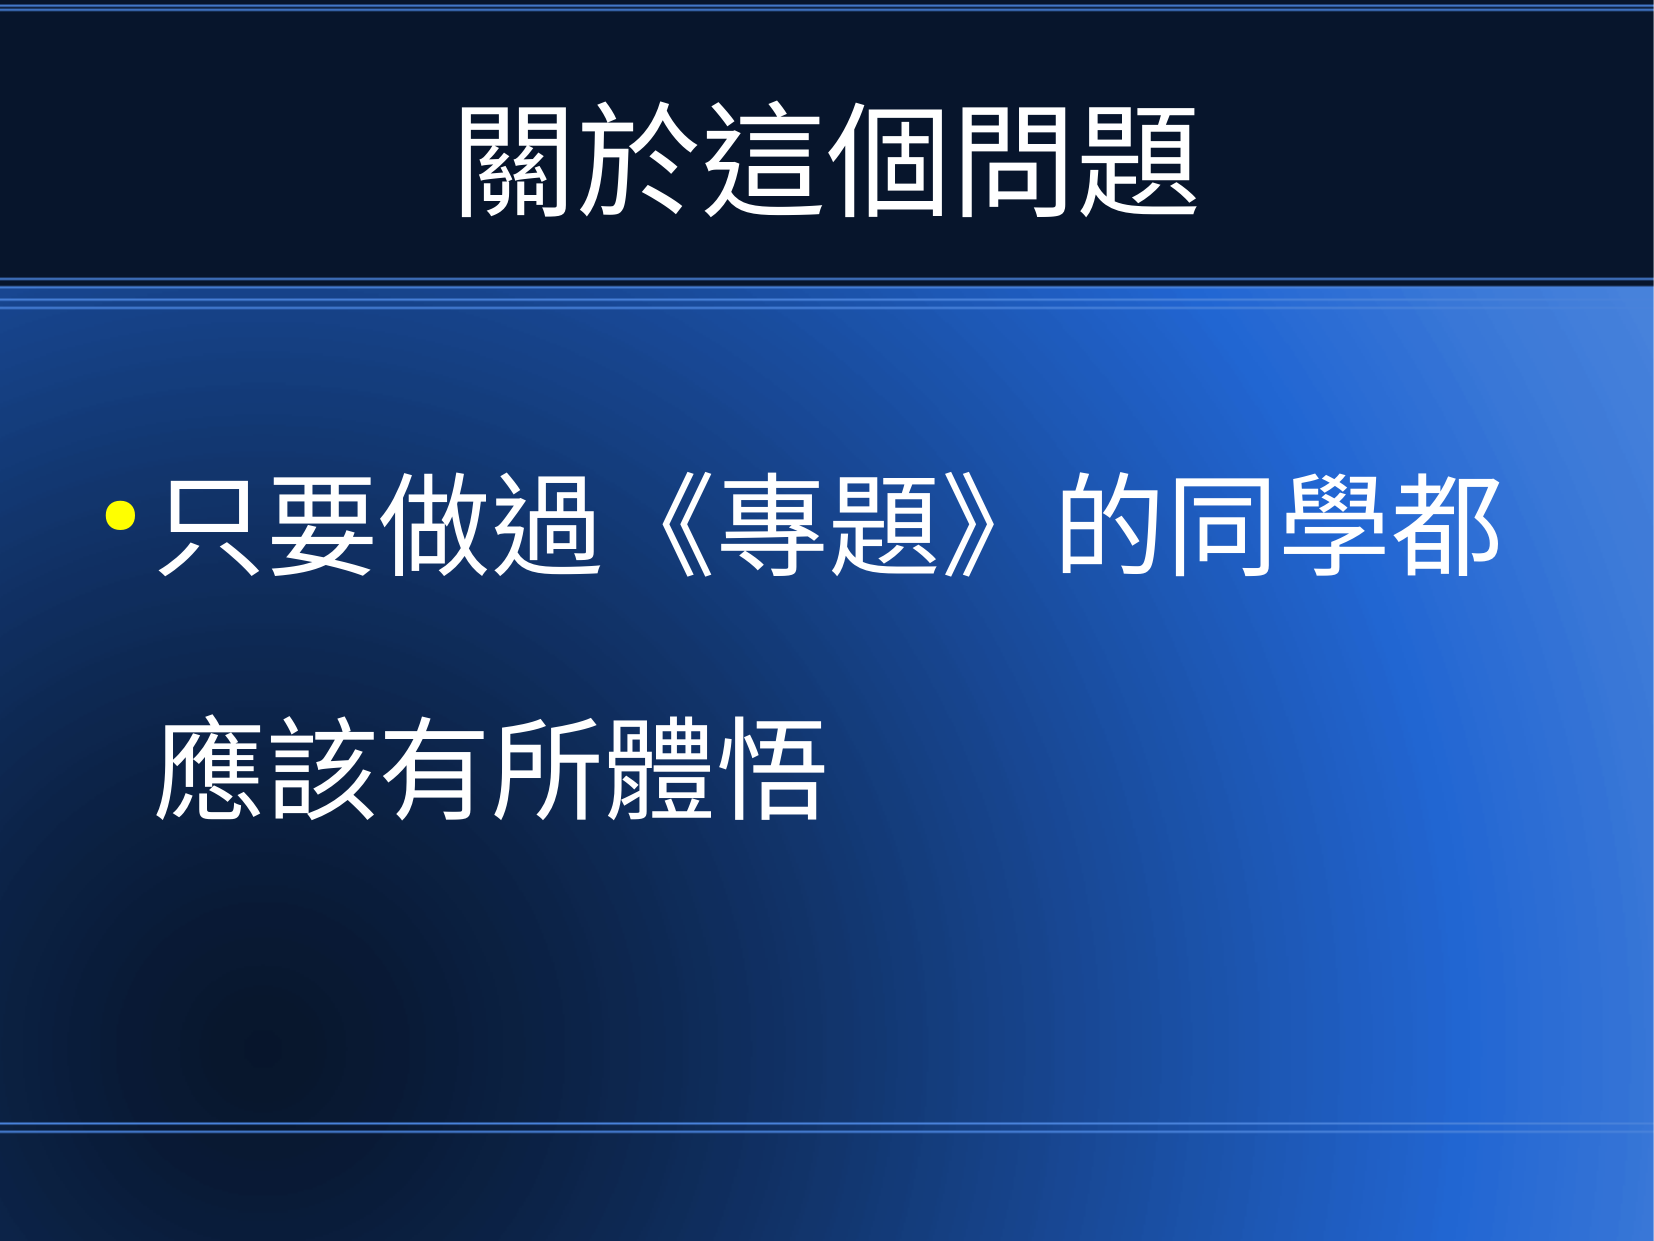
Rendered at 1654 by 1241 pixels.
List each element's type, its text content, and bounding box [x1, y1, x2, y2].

title 關於這個問題 [82, 49, 1571, 257]
list 只要做過《專題》的同學都應該有所體悟 [82, 355, 1571, 1241]
picture [0, 0, 1654, 1241]
